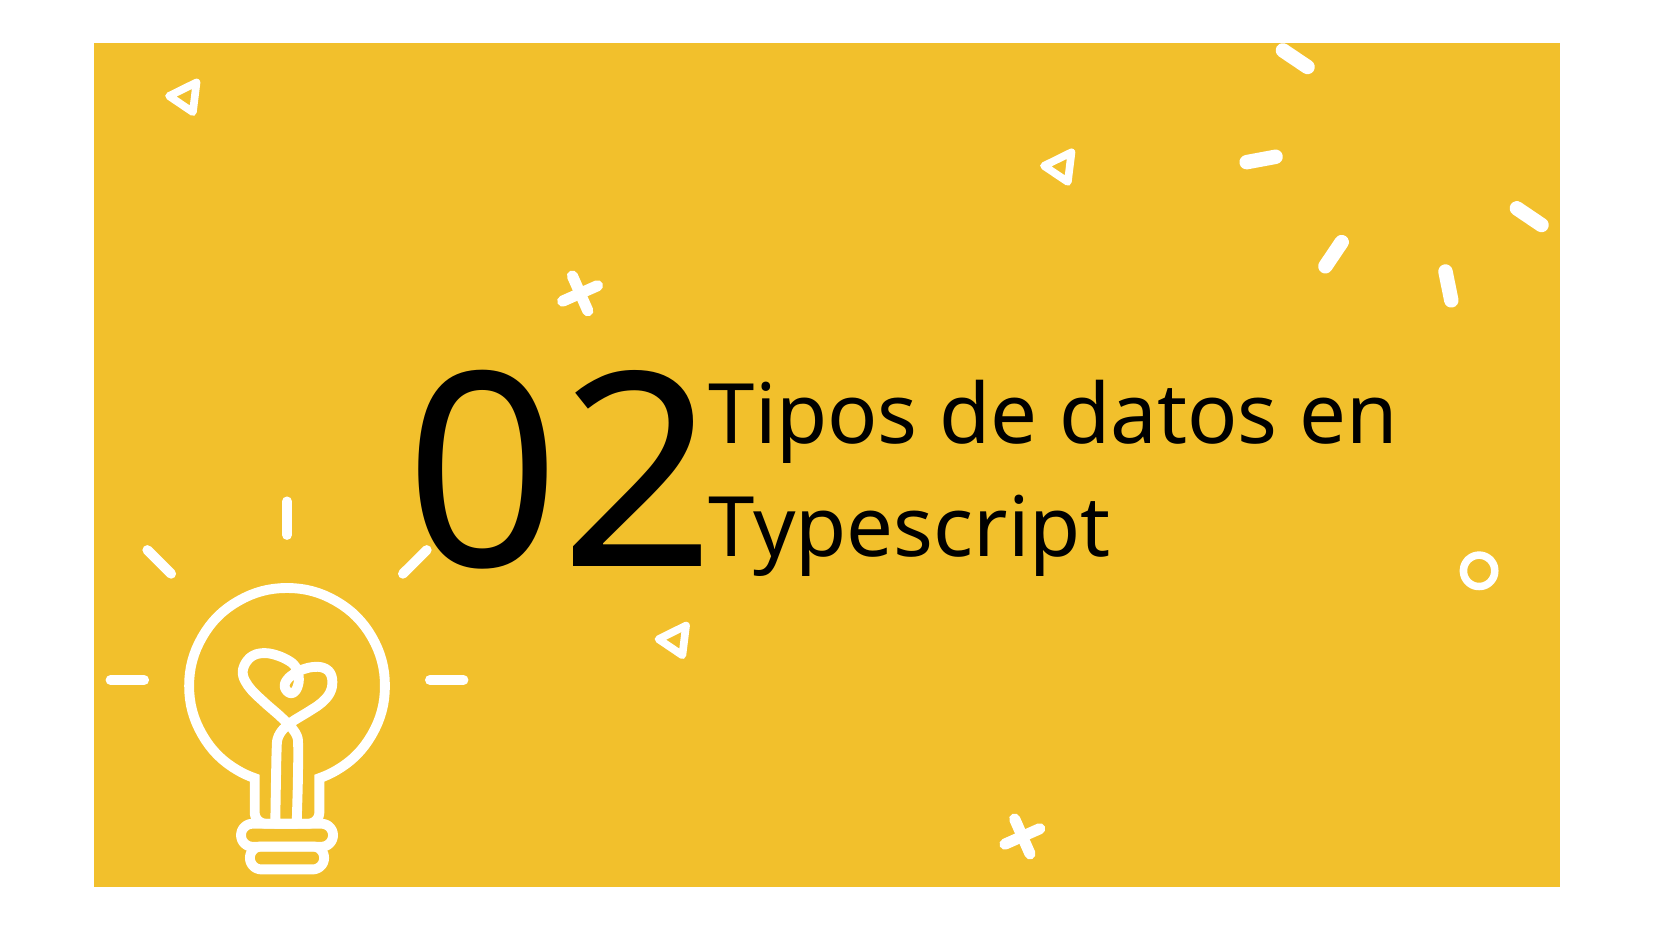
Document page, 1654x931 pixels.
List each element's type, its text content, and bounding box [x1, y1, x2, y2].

title 02 [405, 276, 751, 646]
title Tipos de datos en Typescript [751, 354, 1429, 582]
